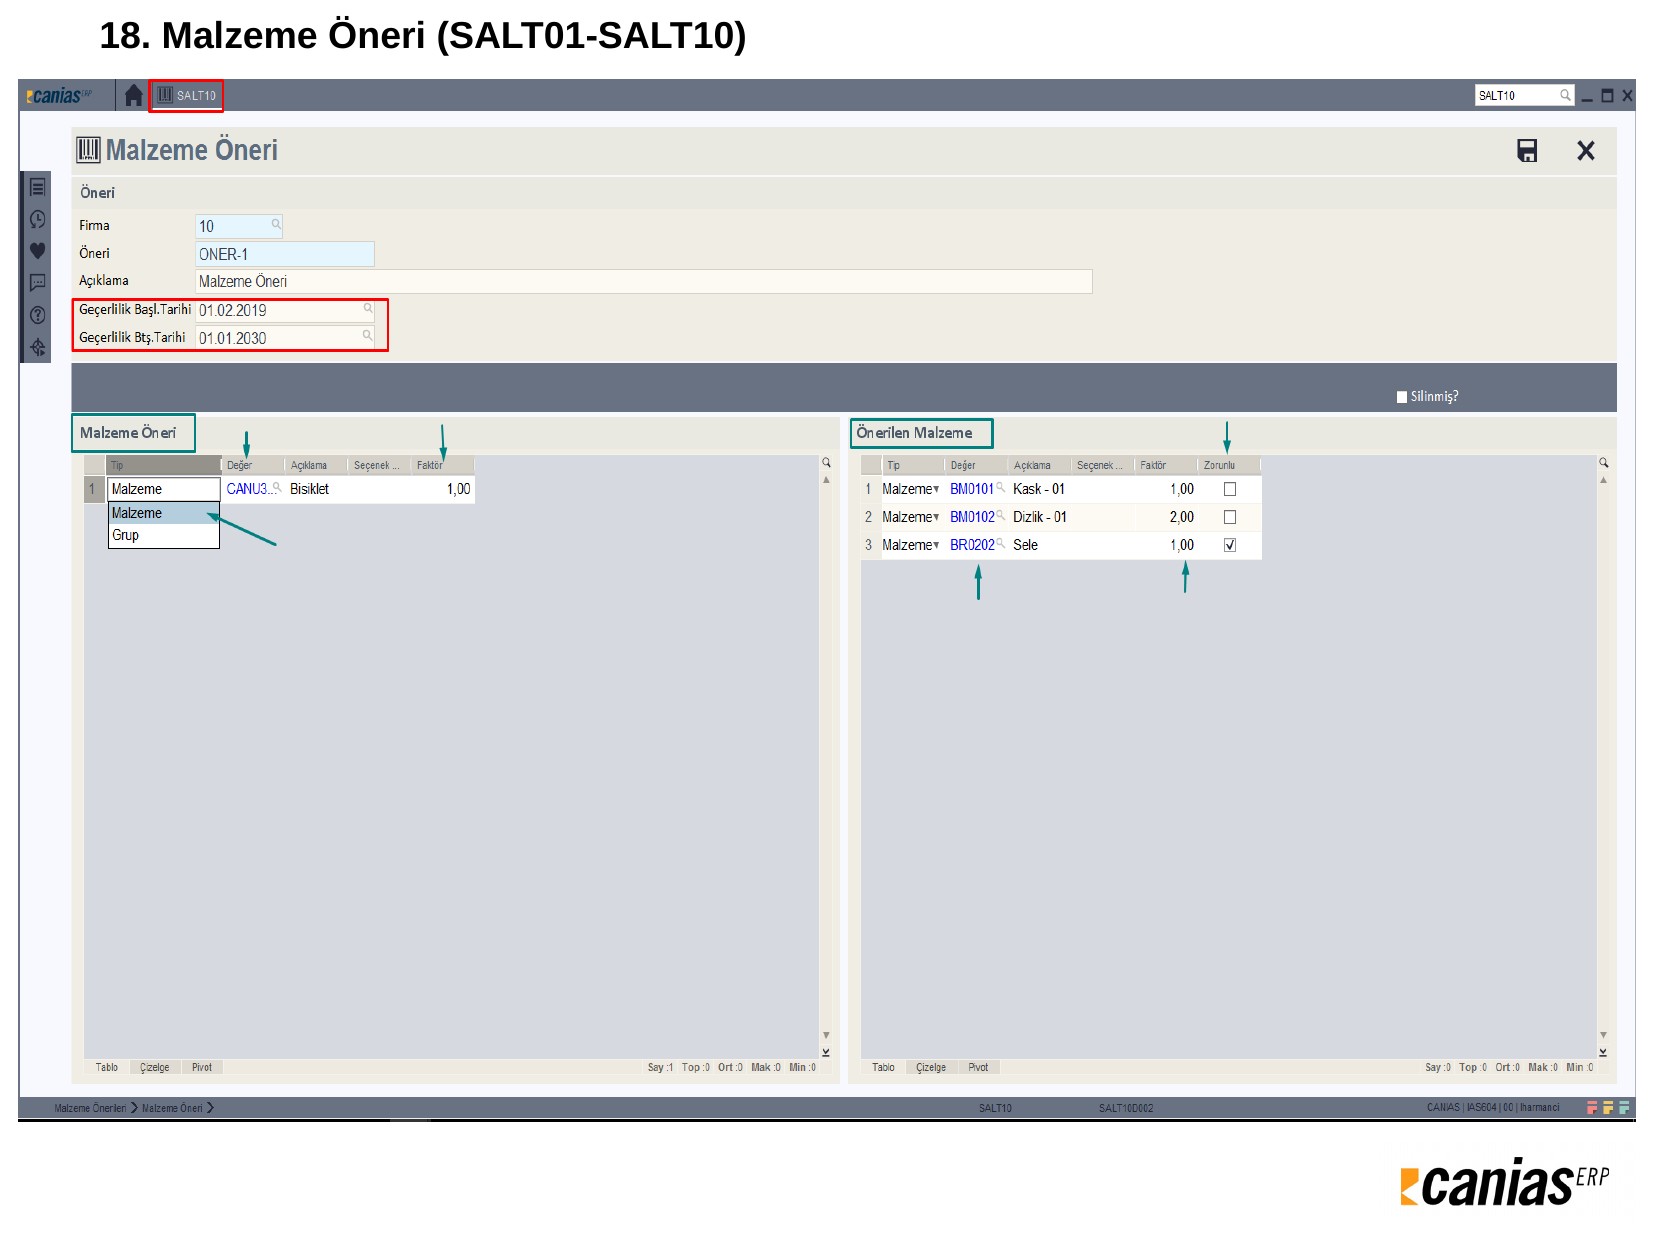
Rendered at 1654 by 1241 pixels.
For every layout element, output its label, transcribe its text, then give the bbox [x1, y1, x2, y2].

picture [18, 79, 1636, 1123]
text_box 18. Malzeme Öneri (SALT01-SALT10) [10, 6, 1625, 65]
picture [1375, 1139, 1635, 1223]
